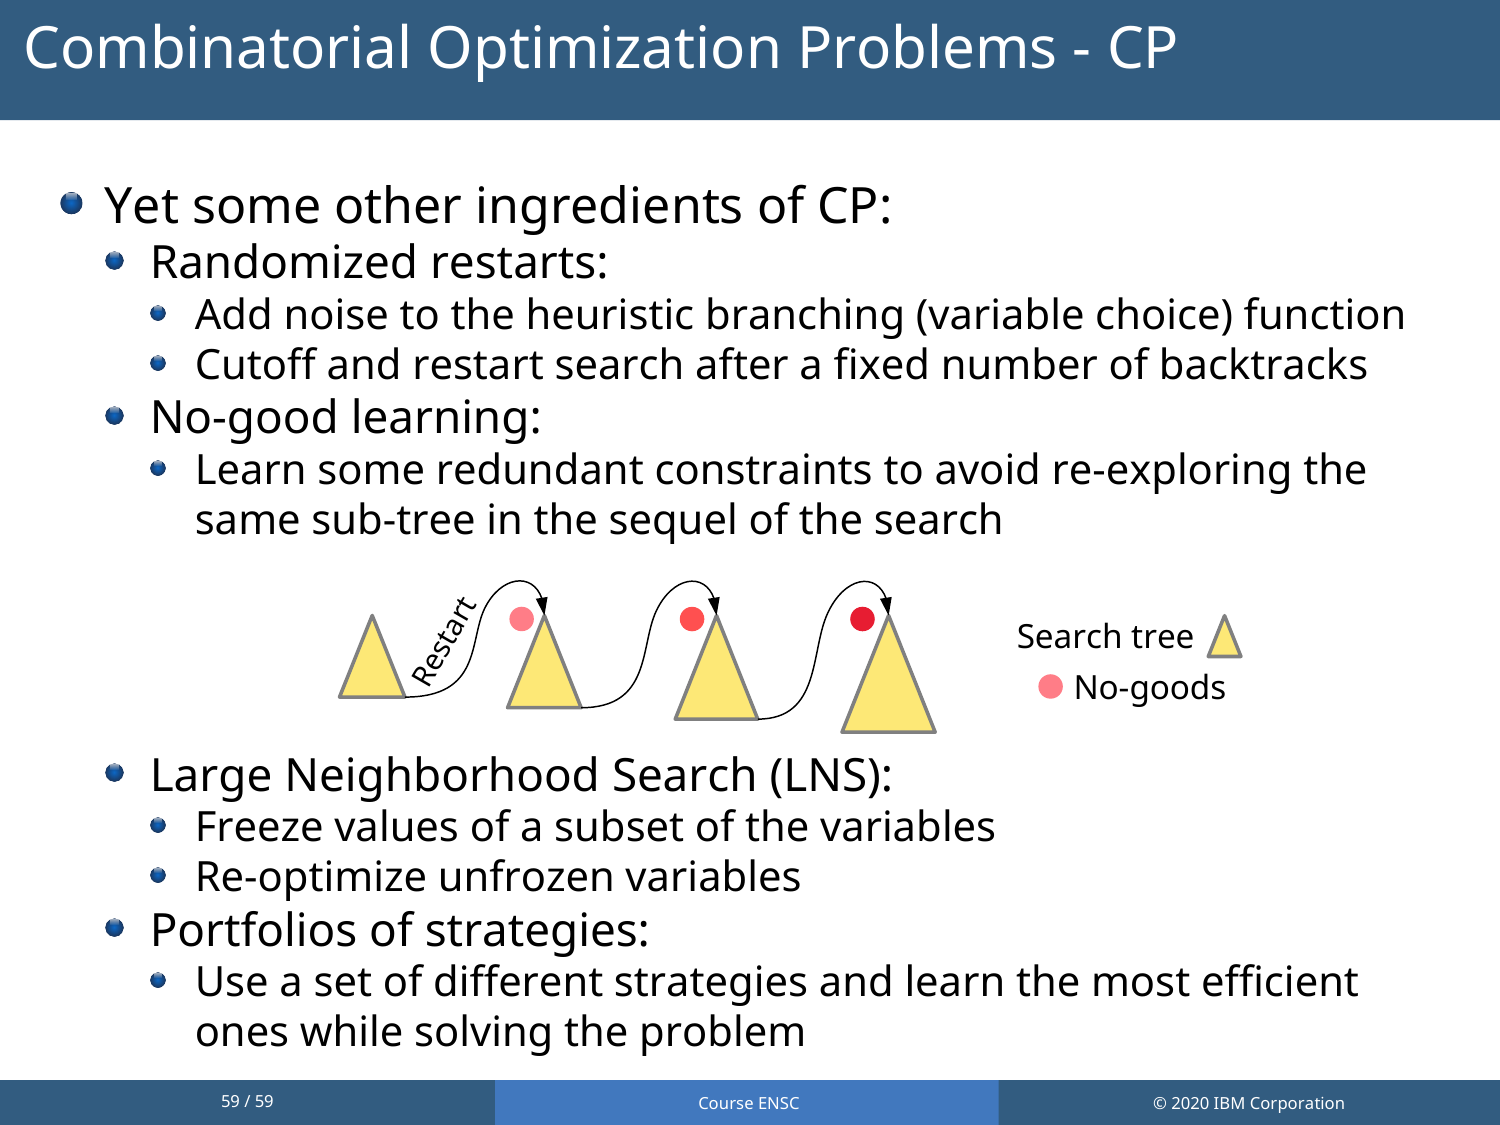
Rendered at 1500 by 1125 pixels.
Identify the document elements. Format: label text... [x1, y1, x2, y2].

text_box [842, 616, 936, 733]
text_box Search tree [1002, 607, 1204, 692]
text_box [850, 606, 875, 632]
text_box [507, 616, 581, 708]
title Combinatorial Optimization Problems - CP [0, 0, 1500, 121]
text_box Restart [388, 575, 495, 709]
text_box [339, 615, 405, 698]
text_box [675, 616, 758, 720]
text_box [679, 606, 705, 632]
text_box No-goods [1058, 658, 1234, 714]
text_box [509, 606, 534, 632]
list Yet some other ingredients of CP: Randomized restarts: Add noise to the heuristic branching (variable choice) function Cutoff and restart search after a fixed number of backtracks No-good learning: Learn some redundant constraints to avoid re-exploring the same sub-tree in the sequel of the search Large Neighborhood Search (LNS): Freeze values of a subset of the variables Re-optimize unfrozen variables Portfolios of strategies: Use a set of different strategies and learn the most efficient ones while solving the problem [45, 165, 1441, 1063]
text_box [1038, 674, 1058, 699]
text_box [1208, 615, 1241, 657]
